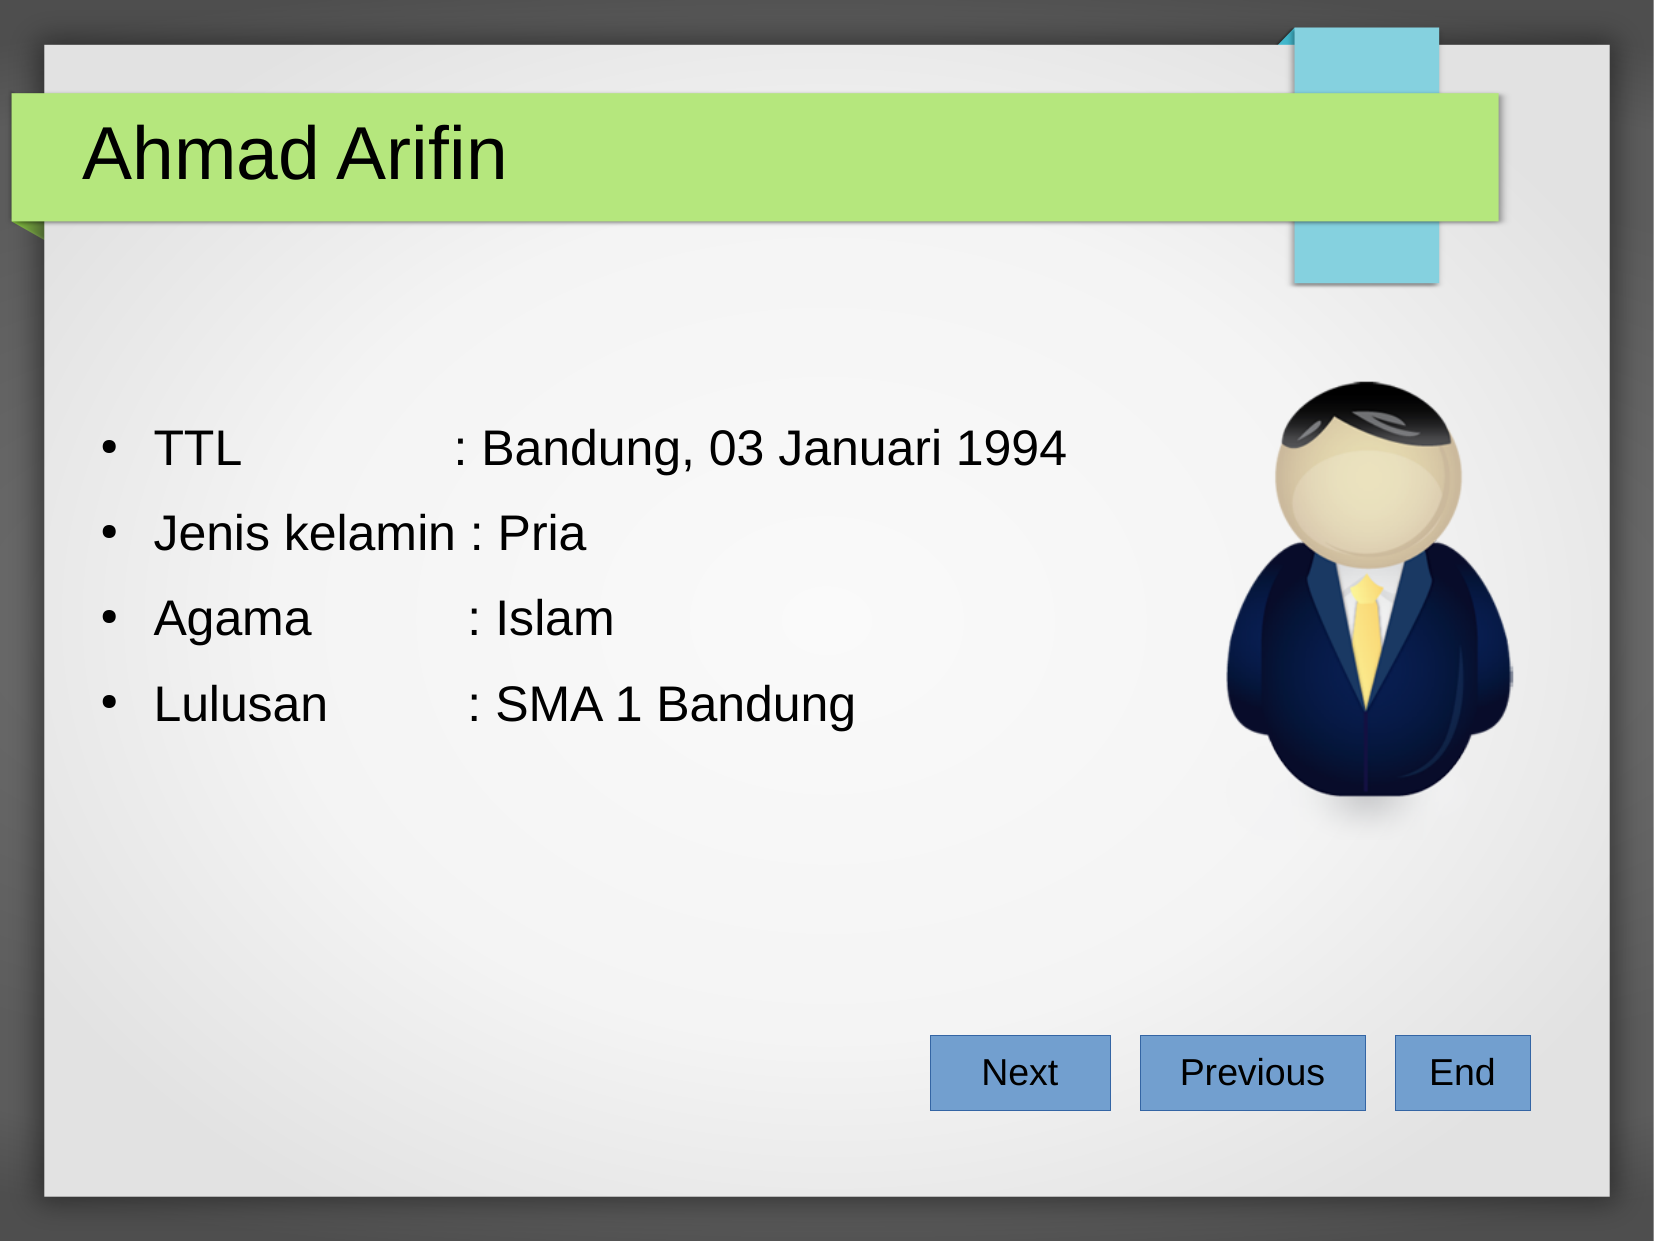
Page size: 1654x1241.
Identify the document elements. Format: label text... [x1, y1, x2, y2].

text_box Previous [1140, 1035, 1366, 1111]
list TTL : Bandung, 03 Januari 1994 Jenis kelamin : Pria Agama : Islam Lulusan : SMA 1 Bandung [82, 420, 1141, 1096]
text_box End [1395, 1035, 1531, 1111]
text_box Next [930, 1035, 1111, 1111]
title Ahmad Arifin [82, 94, 1264, 213]
picture [0, 0, 1654, 1241]
